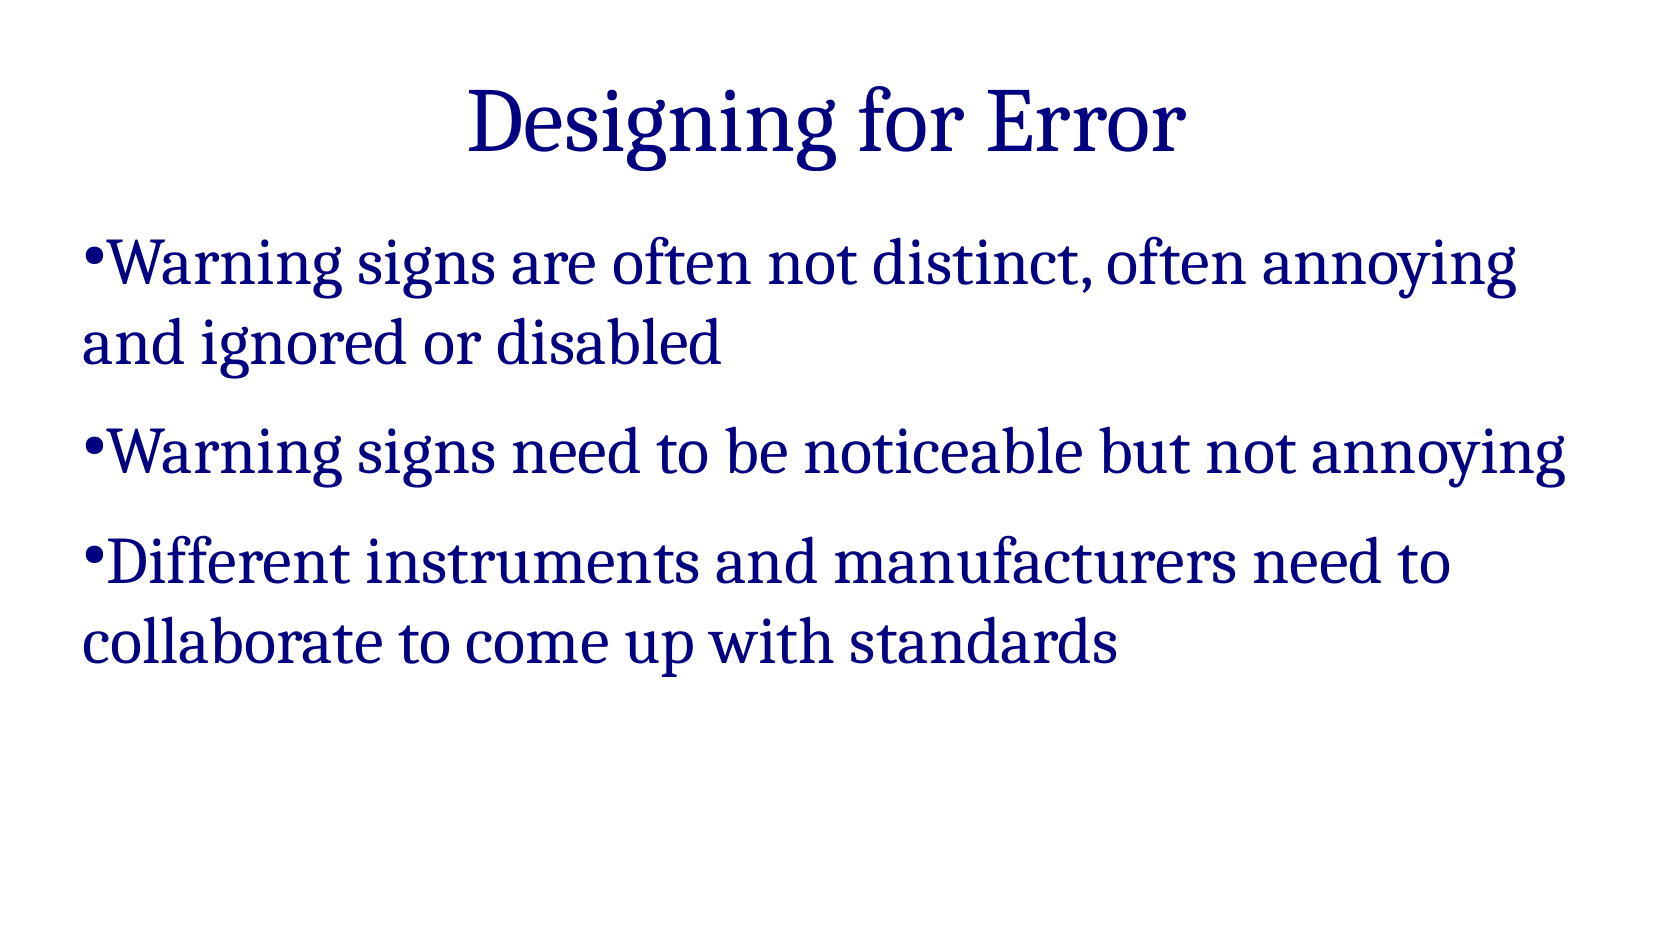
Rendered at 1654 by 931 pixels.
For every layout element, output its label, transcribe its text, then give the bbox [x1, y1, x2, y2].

title Designing for Error [82, 37, 1571, 193]
list Warning signs are often not distinct, often annoying and ignored or disabled Warning signs need to be noticeable but not annoying Different instruments and manufacturers need to collaborate to come up with standards [82, 217, 1571, 758]
